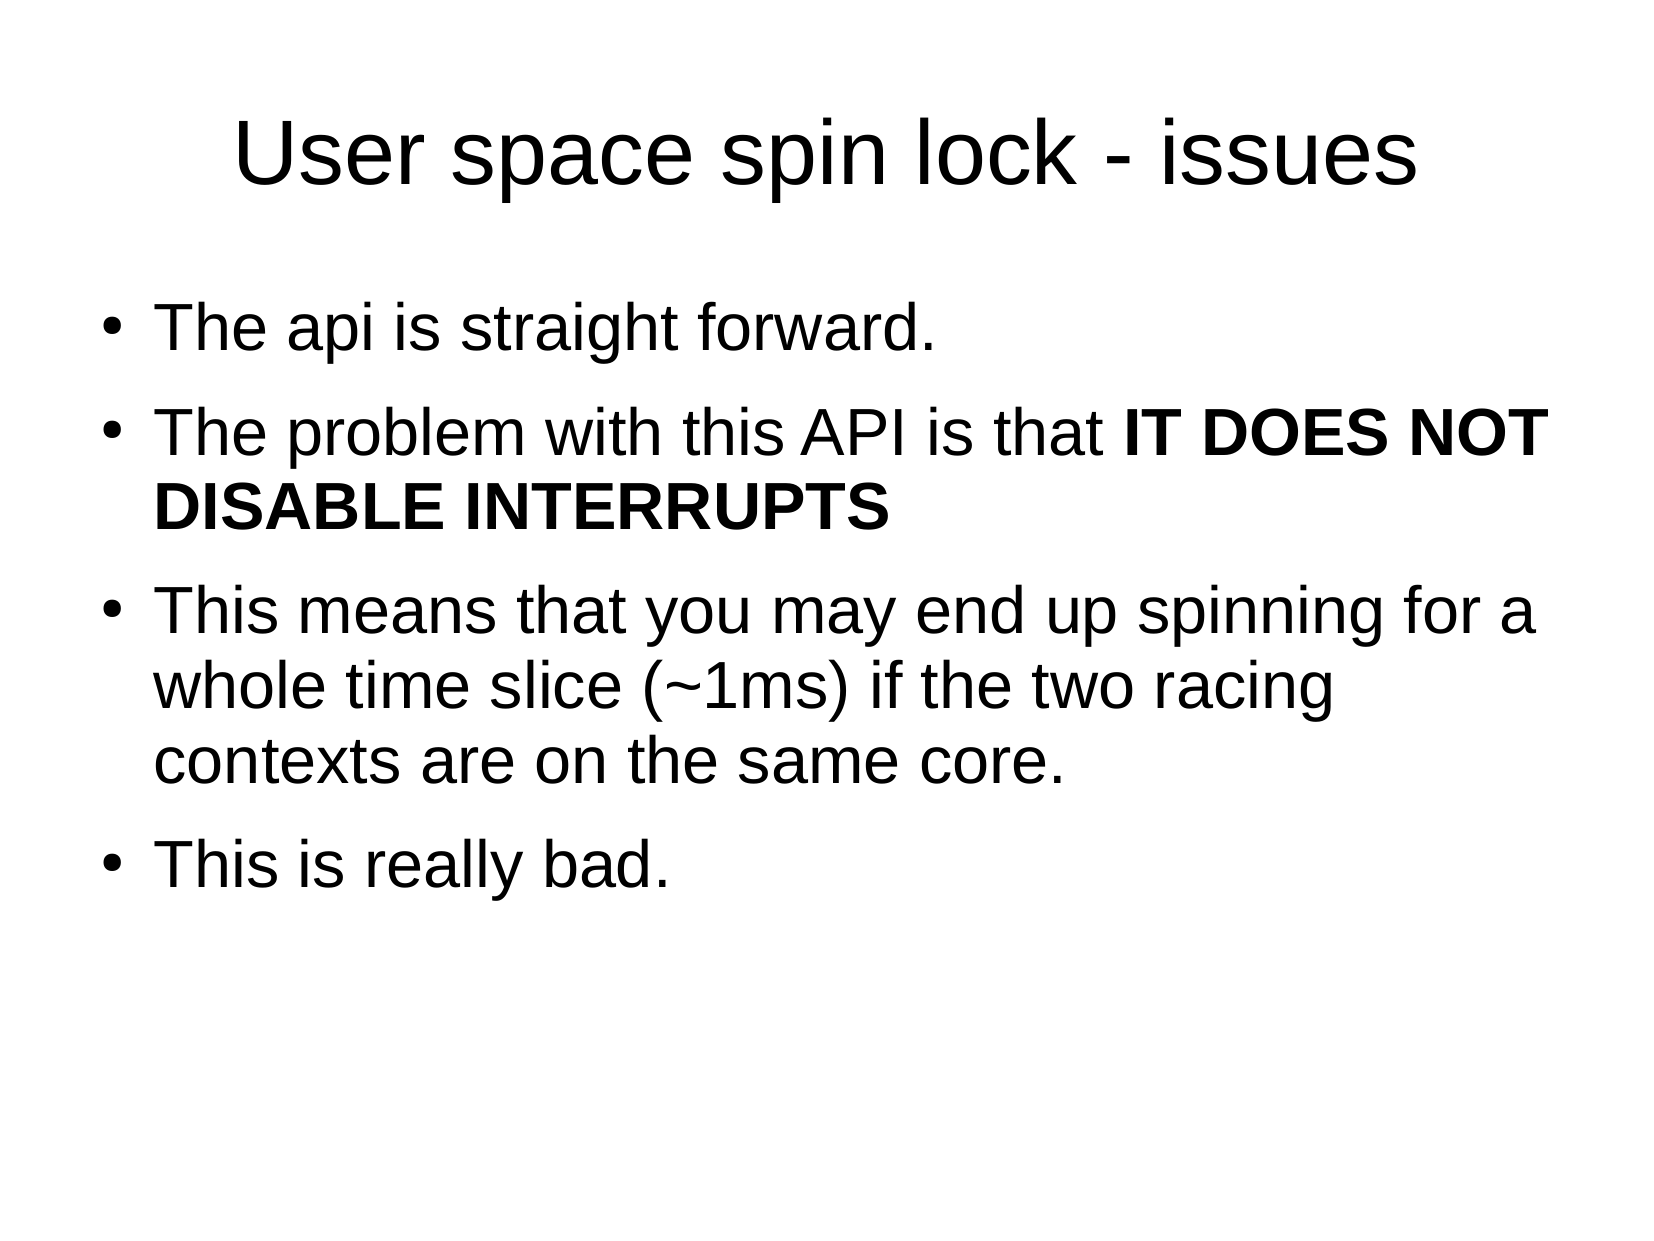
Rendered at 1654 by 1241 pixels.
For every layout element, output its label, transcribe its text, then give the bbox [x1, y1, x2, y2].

title User space spin lock - issues [82, 49, 1571, 257]
list The api is straight forward. The problem with this API is that IT DOES NOT DISABLE INTERRUPTS This means that you may end up spinning for a whole time slice (~1ms) if the two racing contexts are on the same core. This is really bad. [82, 290, 1571, 1010]
